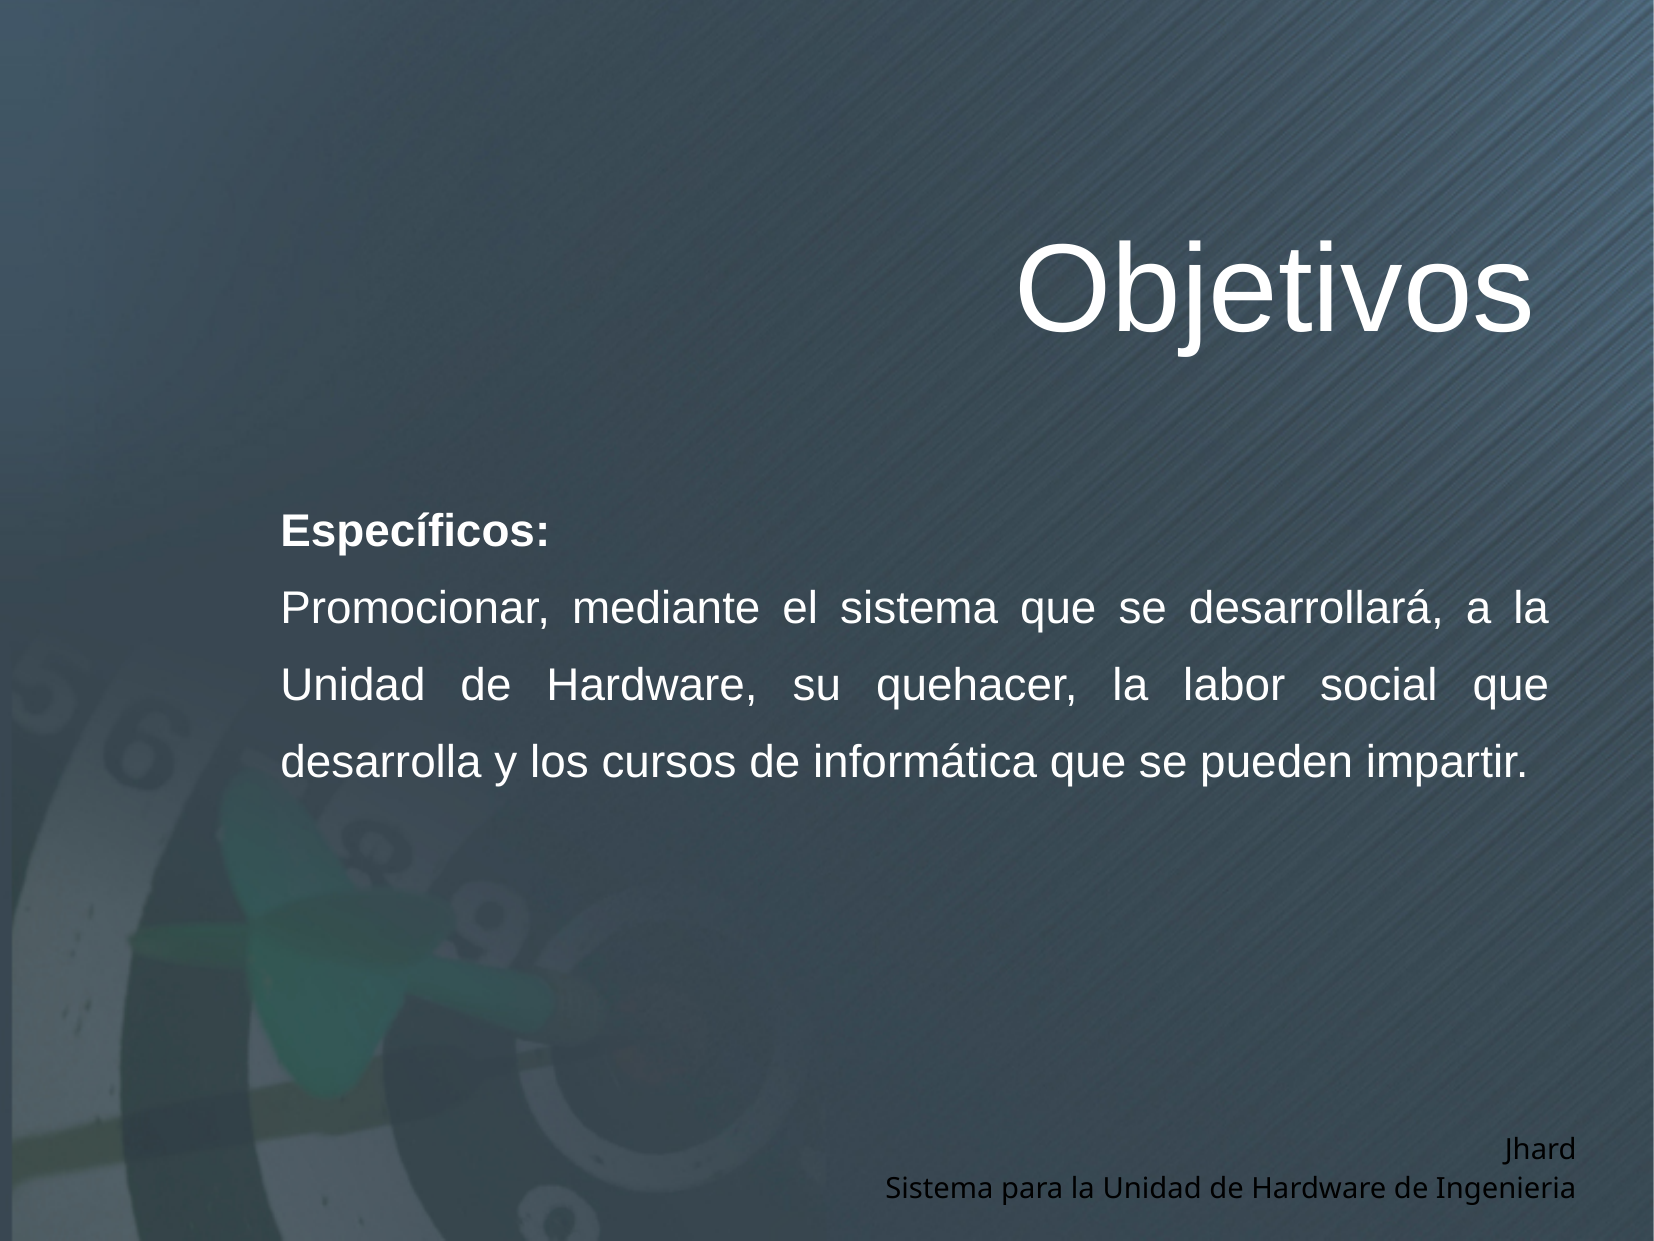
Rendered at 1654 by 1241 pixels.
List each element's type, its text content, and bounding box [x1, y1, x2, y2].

picture [0, 0, 1654, 1241]
title Objetivos [584, 191, 1536, 384]
text_box Específicos: Promocionar, mediante el sistema que se desarrollará, a la Unidad de Hardware, su quehacer, la labor social que desarrolla y los cursos de informática que se pueden impartir. [265, 472, 1565, 1093]
